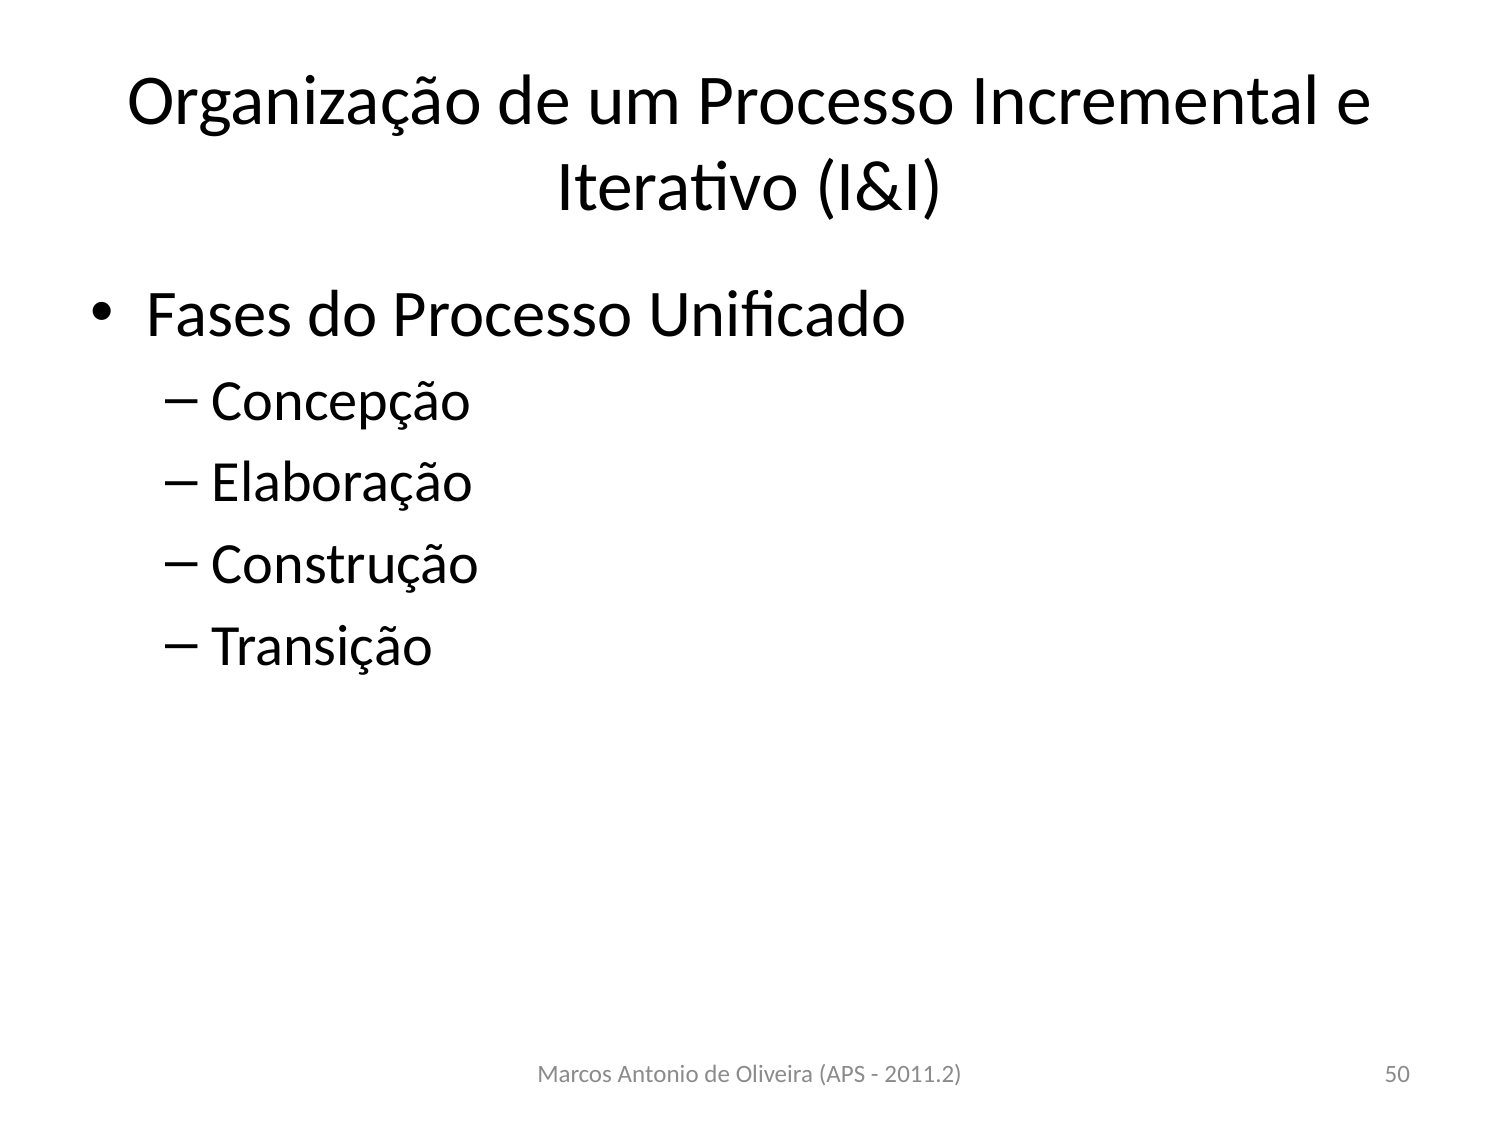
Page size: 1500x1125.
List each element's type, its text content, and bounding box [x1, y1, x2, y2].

footer Marcos Antonio de Oliveira (APS - 2011.2) [512, 1042, 988, 1103]
list Fases do Processo Unificado Concepção Elaboração Construção Transição [75, 262, 1425, 1005]
slide_number <número> [1074, 1042, 1425, 1103]
title Organização de um Processo Incremental e Iterativo (I&I) [75, 45, 1425, 233]
